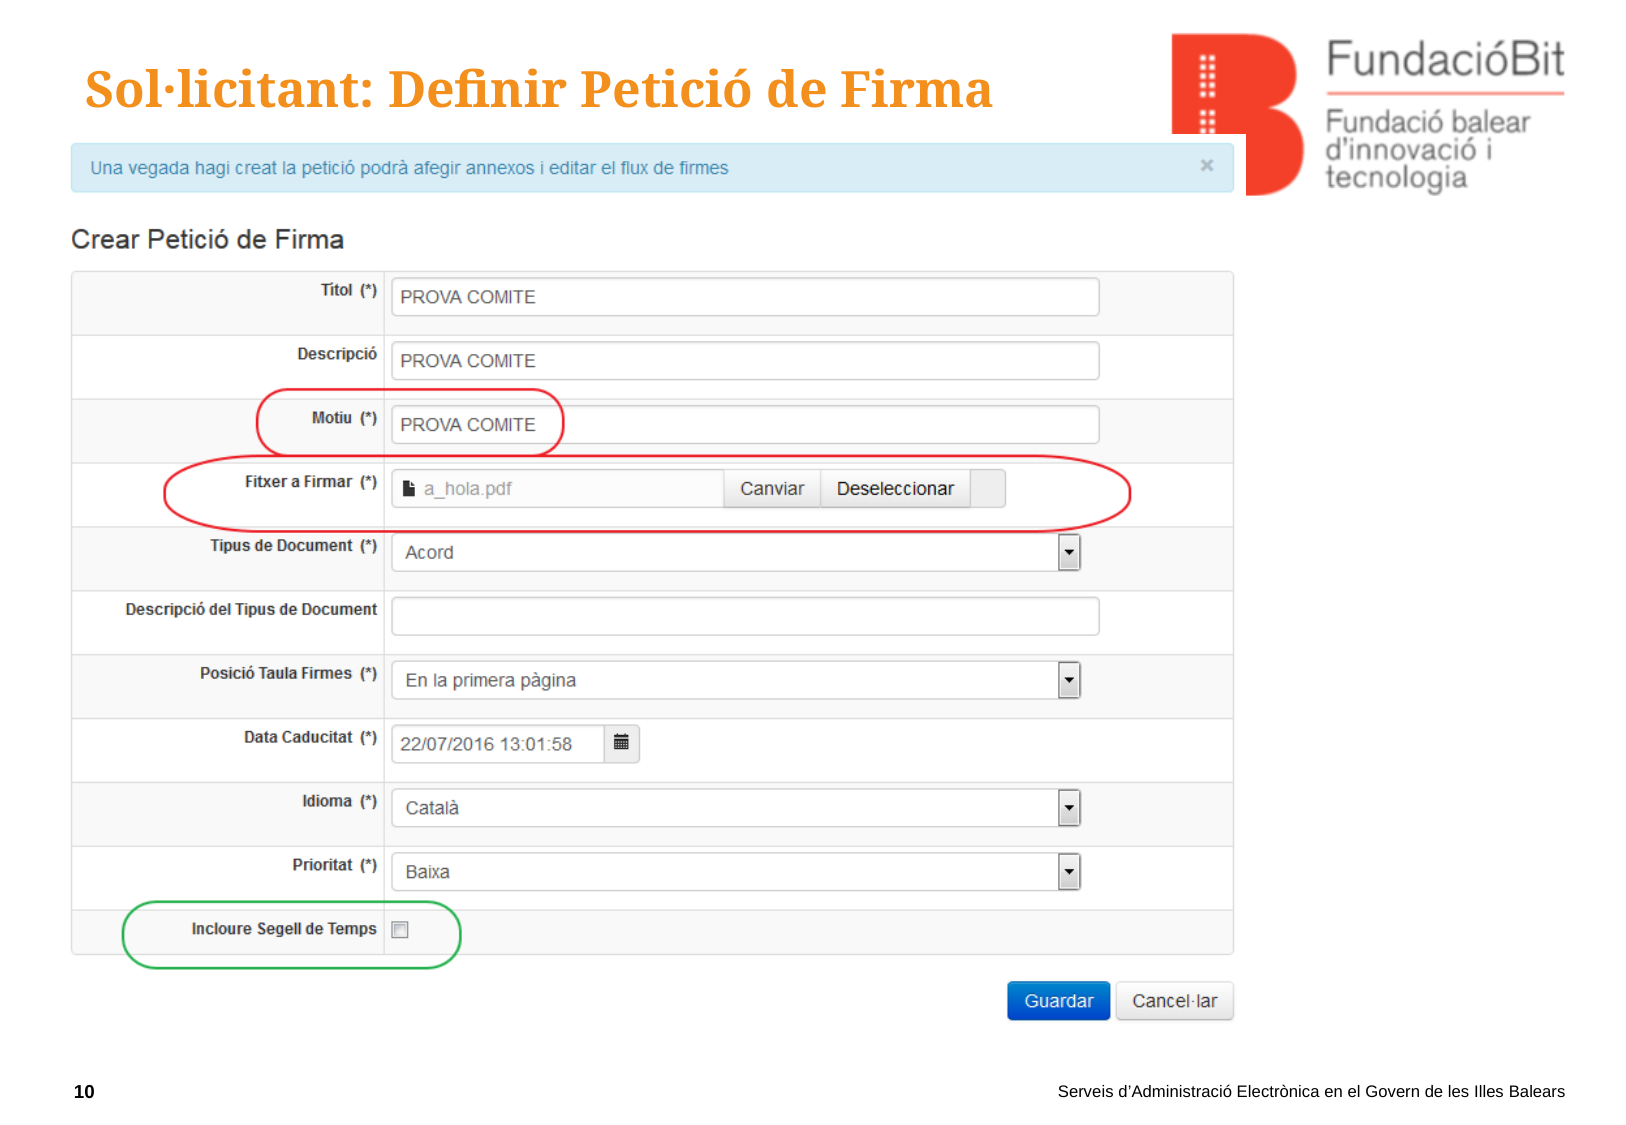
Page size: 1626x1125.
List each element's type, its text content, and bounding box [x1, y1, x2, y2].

picture [45, 24, 1602, 1027]
text_box Sol·licitant: Definir Petició de Firma [72, 57, 1155, 134]
slide_number <número> [73, 1079, 125, 1104]
